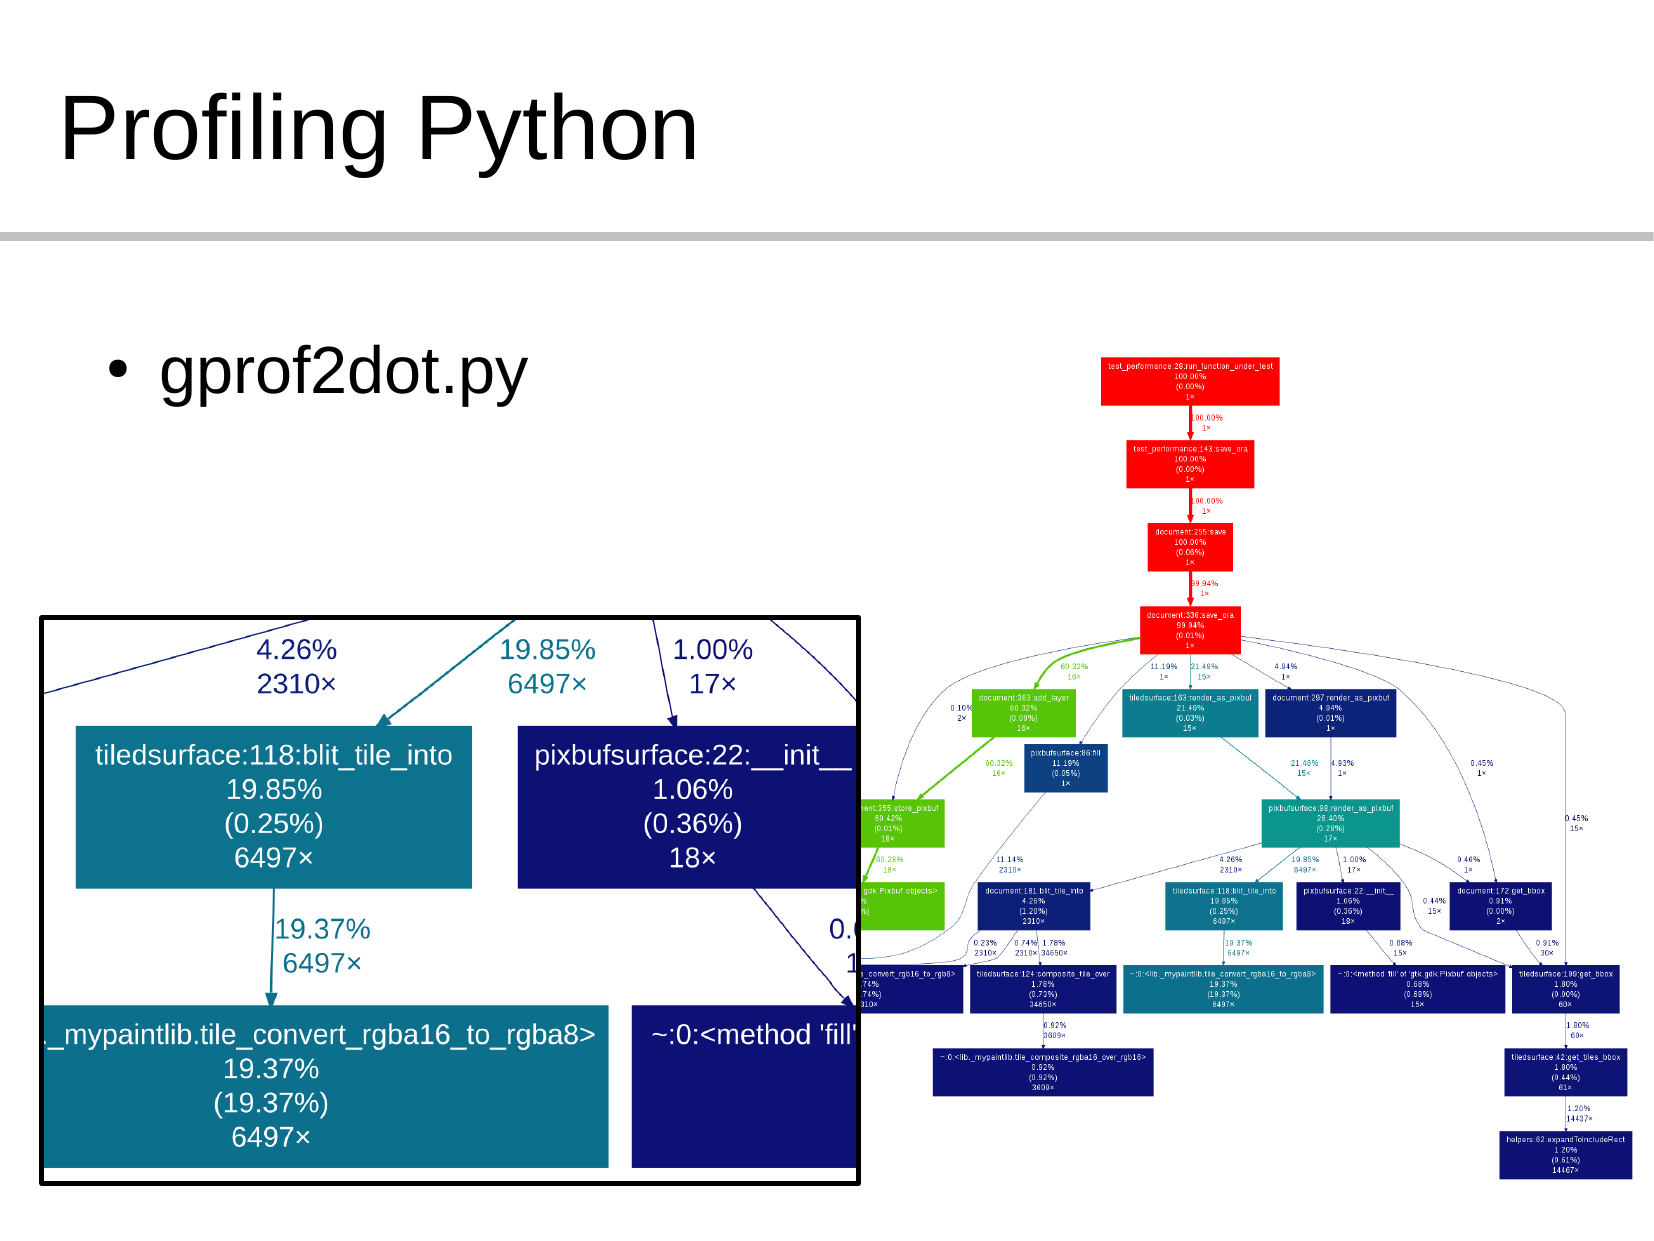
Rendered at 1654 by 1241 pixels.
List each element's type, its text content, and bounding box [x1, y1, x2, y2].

picture [44, 620, 857, 1182]
list gprof2dot.py [88, 333, 1571, 443]
picture [620, 354, 1635, 1182]
title Profiling Python [59, 49, 1595, 207]
